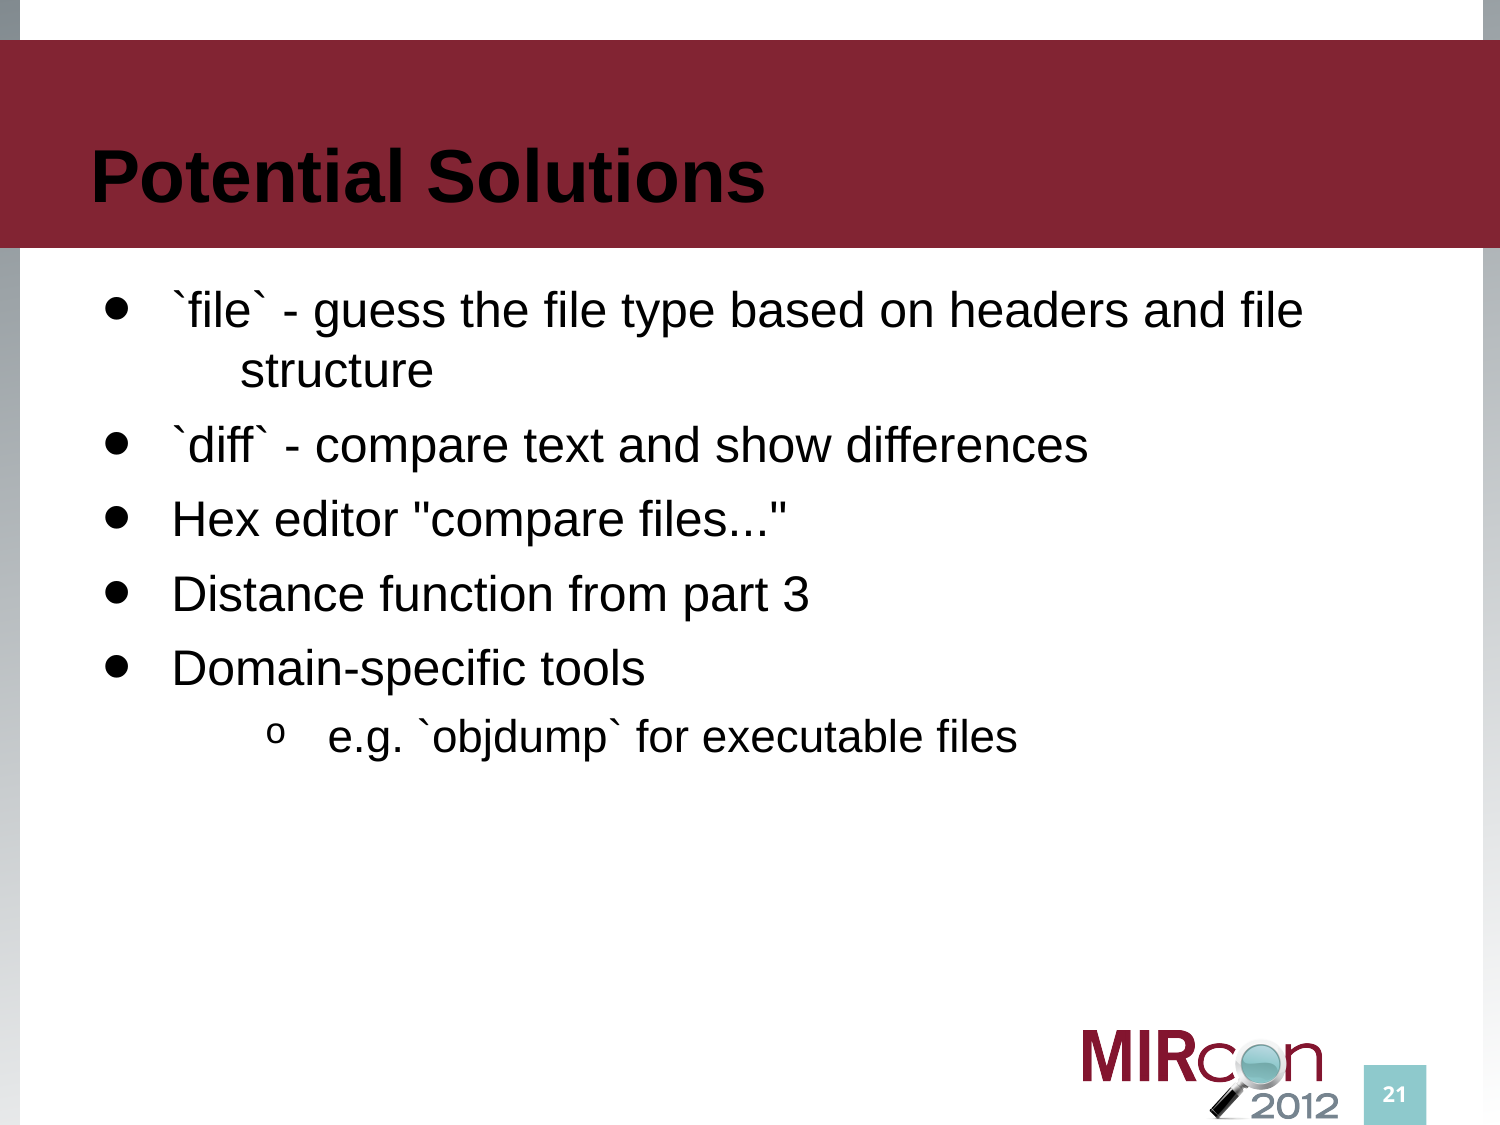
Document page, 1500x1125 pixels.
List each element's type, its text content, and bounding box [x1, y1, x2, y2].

list `file` - guess the file type based on headers and file structure `diff` - compare text and show differences Hex editor "compare files..." Distance function from part 3 Domain-specific tools e.g. `objdump` for executable files [75, 262, 1426, 782]
title Potential Solutions [75, 45, 1426, 233]
